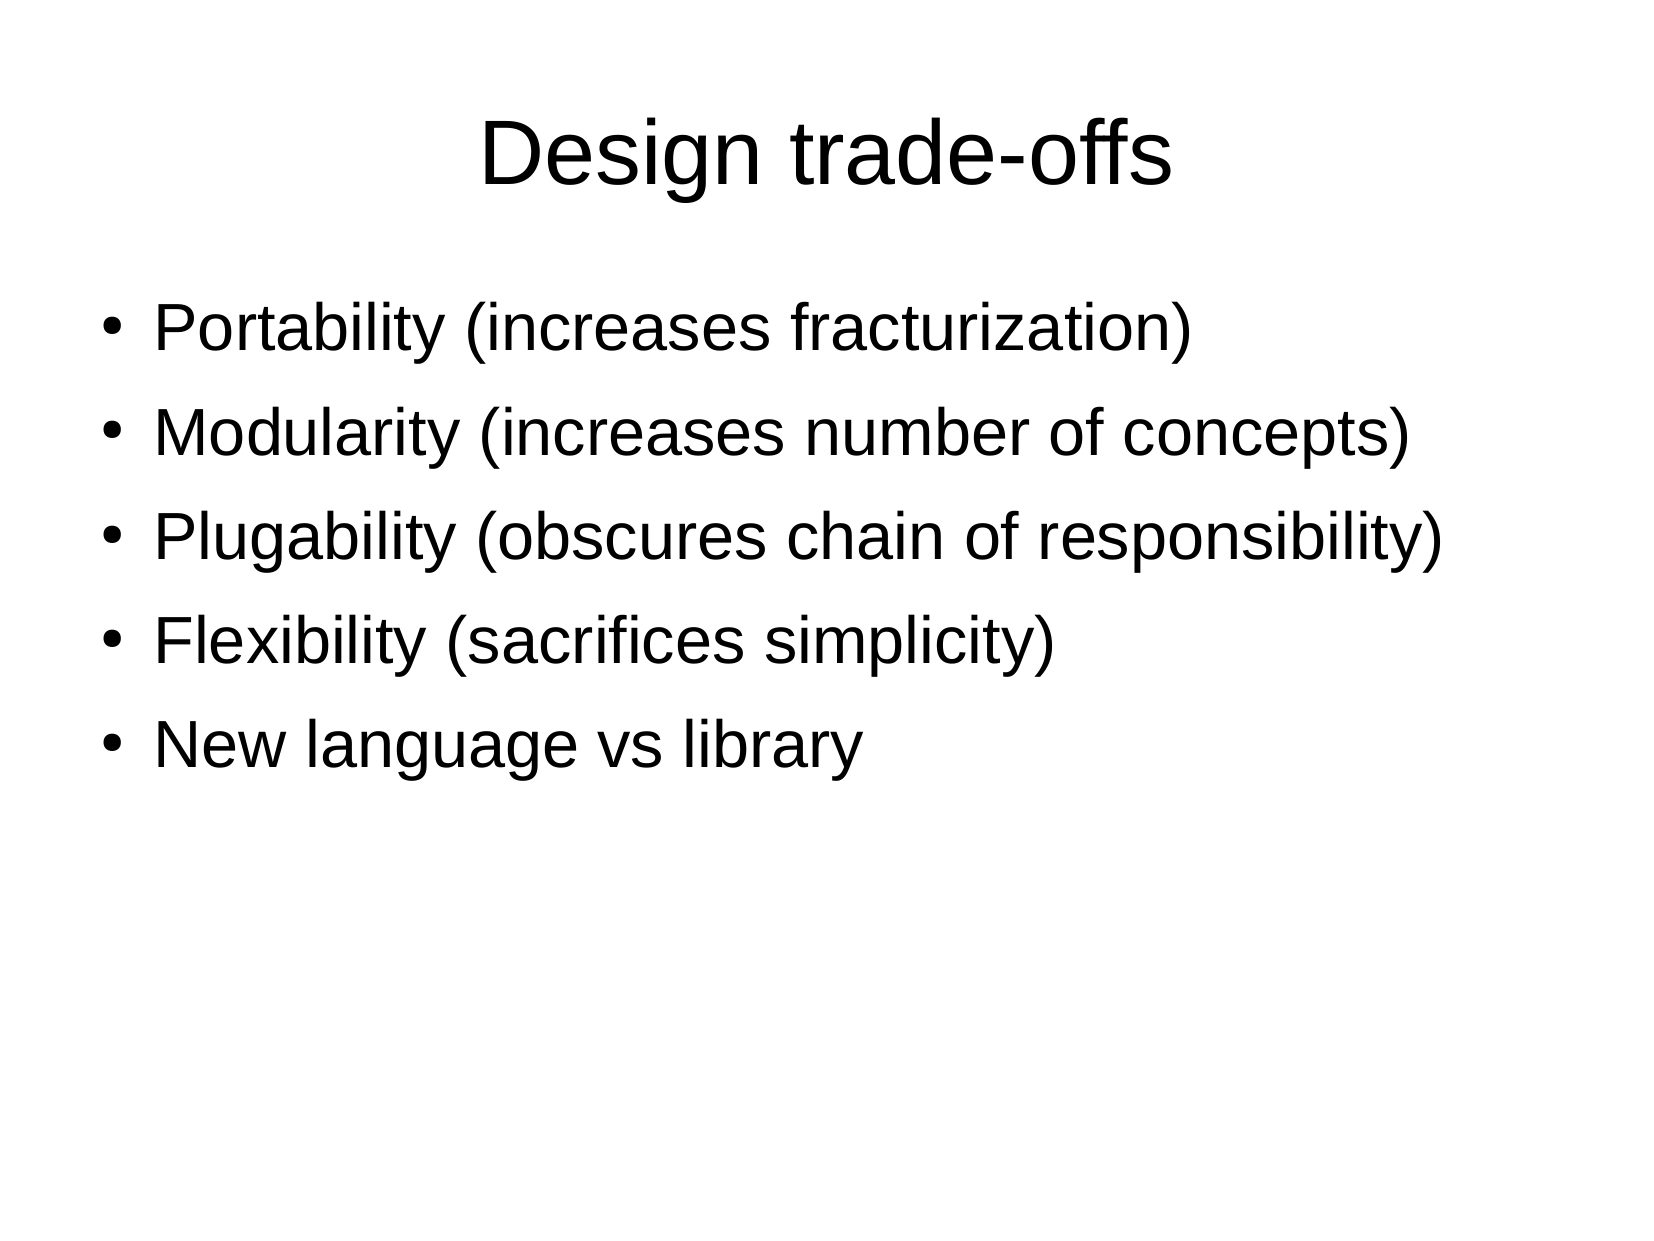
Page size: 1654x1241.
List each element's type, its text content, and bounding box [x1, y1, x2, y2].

list Portability (increases fracturization) Modularity (increases number of concepts) Plugability (obscures chain of responsibility) Flexibility (sacrifices simplicity) New language vs library [82, 290, 1571, 1109]
title Design trade-offs [82, 56, 1571, 250]
